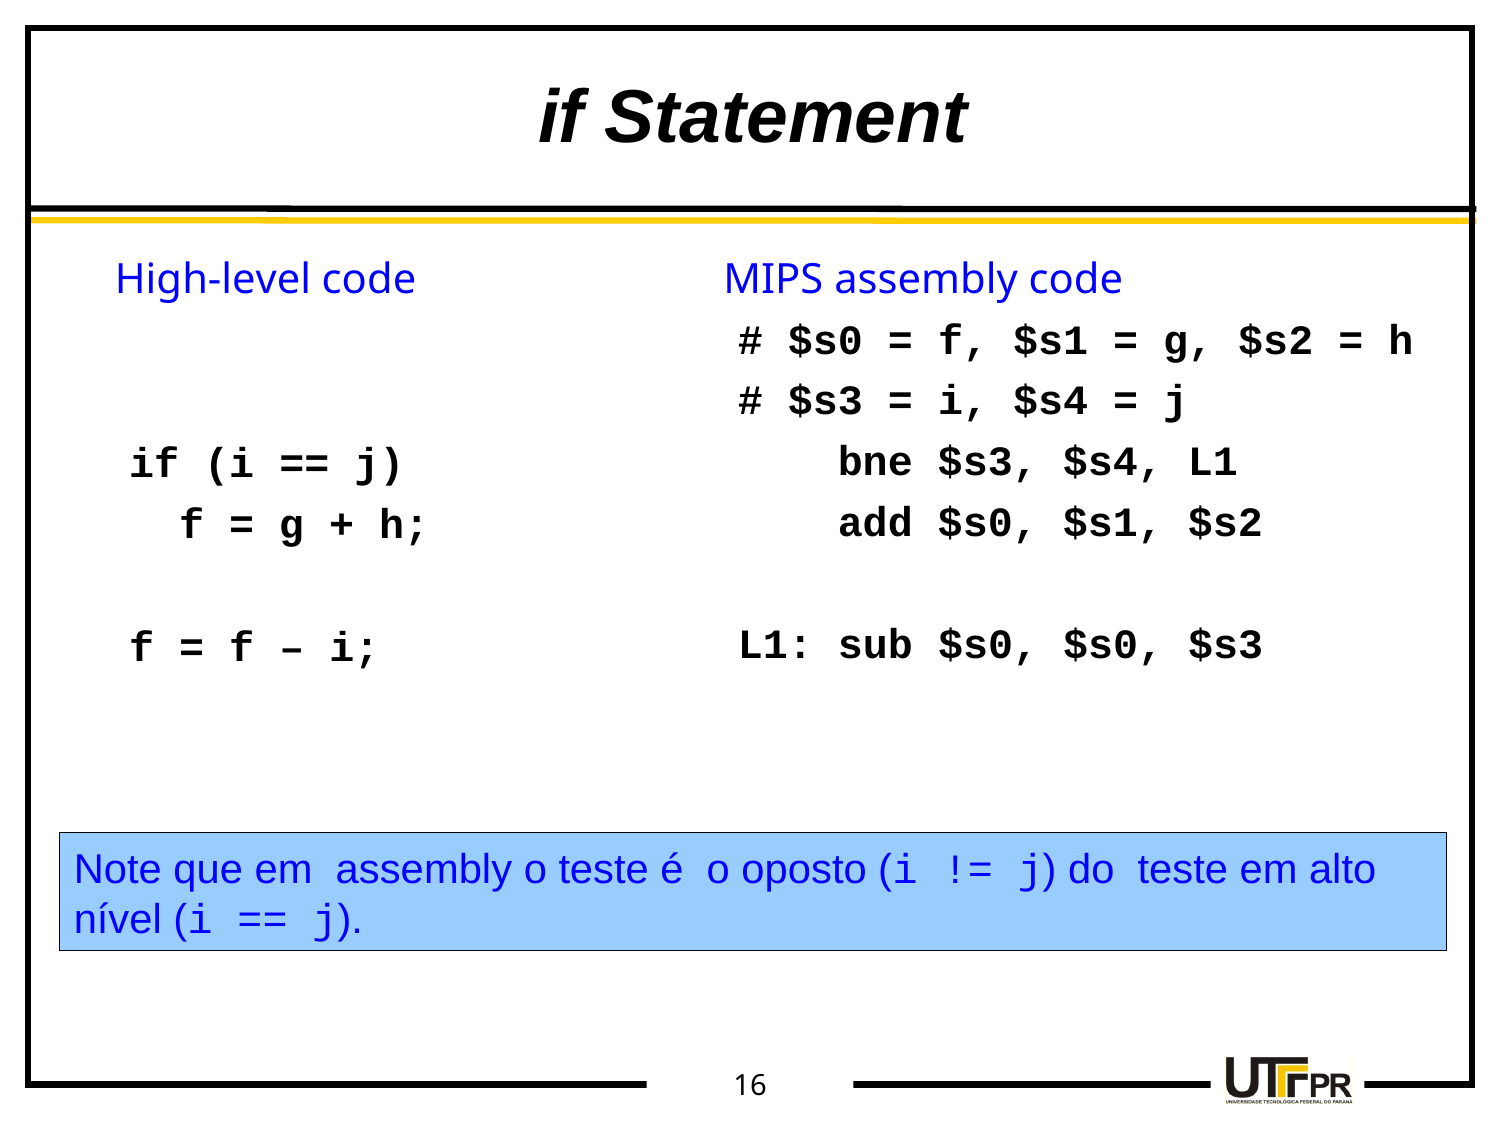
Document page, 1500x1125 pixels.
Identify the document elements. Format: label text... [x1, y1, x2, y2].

title if Statement [29, 29, 1477, 207]
text_box MIPS assembly code # $s0 = f, $s1 = g, $s2 = h # $s3 = i, $s4 = j bne $s3, $s4, L1 add $s0, $s1, $s2 L1: sub $s0, $s0, $s3 [708, 249, 1436, 832]
text_box Note que em assembly o teste é o oposto (i != j) do teste em alto nível (i == j). [59, 832, 1447, 951]
text_box High-level code if (i == j) f = g + h; f = f – i; [99, 249, 651, 832]
picture [1225, 1057, 1353, 1104]
